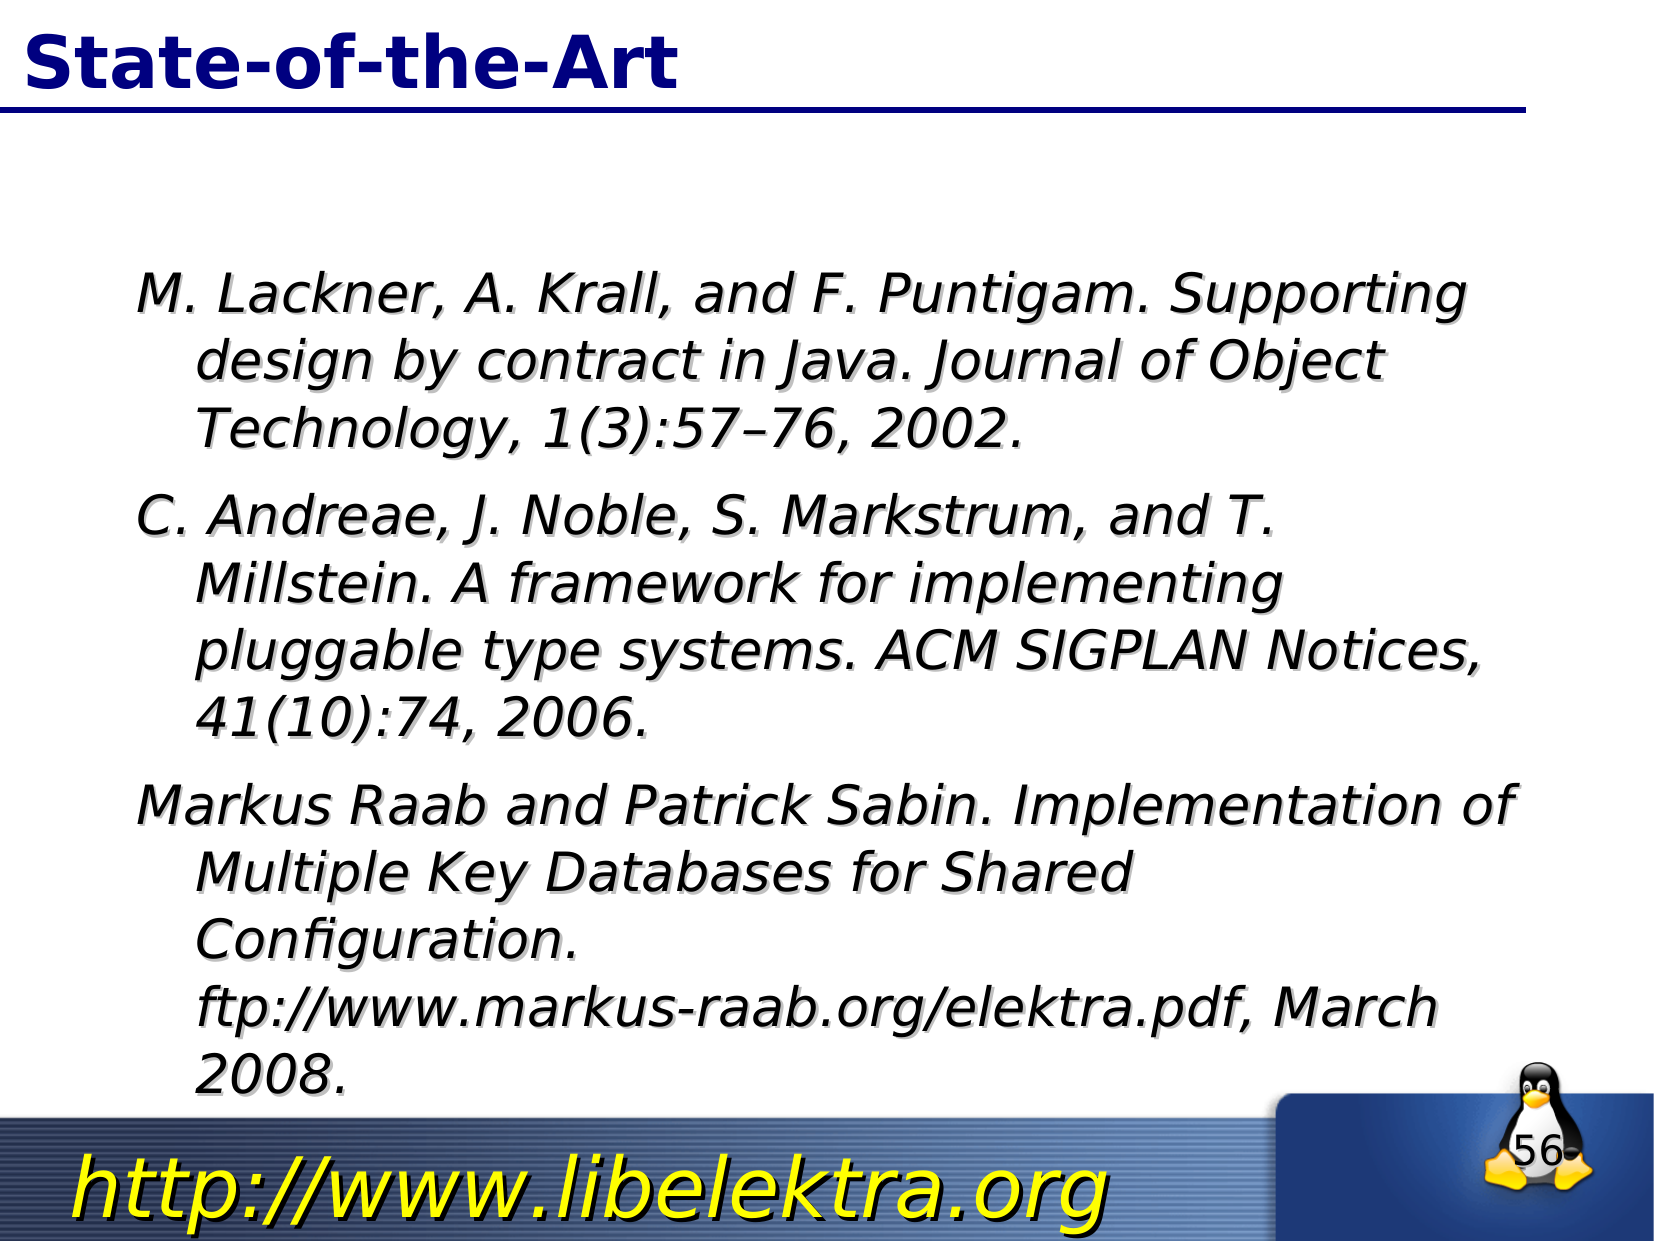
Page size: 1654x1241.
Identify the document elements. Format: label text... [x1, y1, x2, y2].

list M. Lackner, A. Krall, and F. Puntigam. Supporting design by contract in Java. Journal of Object Technology, 1(3):57–76, 2002. C. Andreae, J. Noble, S. Markstrum, and T. Millstein. A framework for implementing pluggable type systems. ACM SIGPLAN Notices, 41(10):74, 2006. Markus Raab and Patrick Sabin. Implementation of Multiple Key Databases for Shared Conﬁguration. ftp://www.markus-raab.org/elektra.pdf, March 2008. [121, 250, 1534, 1116]
text_box <Nummer> [1312, 1122, 1565, 1178]
picture [0, 1061, 1654, 1241]
text_box State-of-the-Art [22, 14, 1611, 111]
